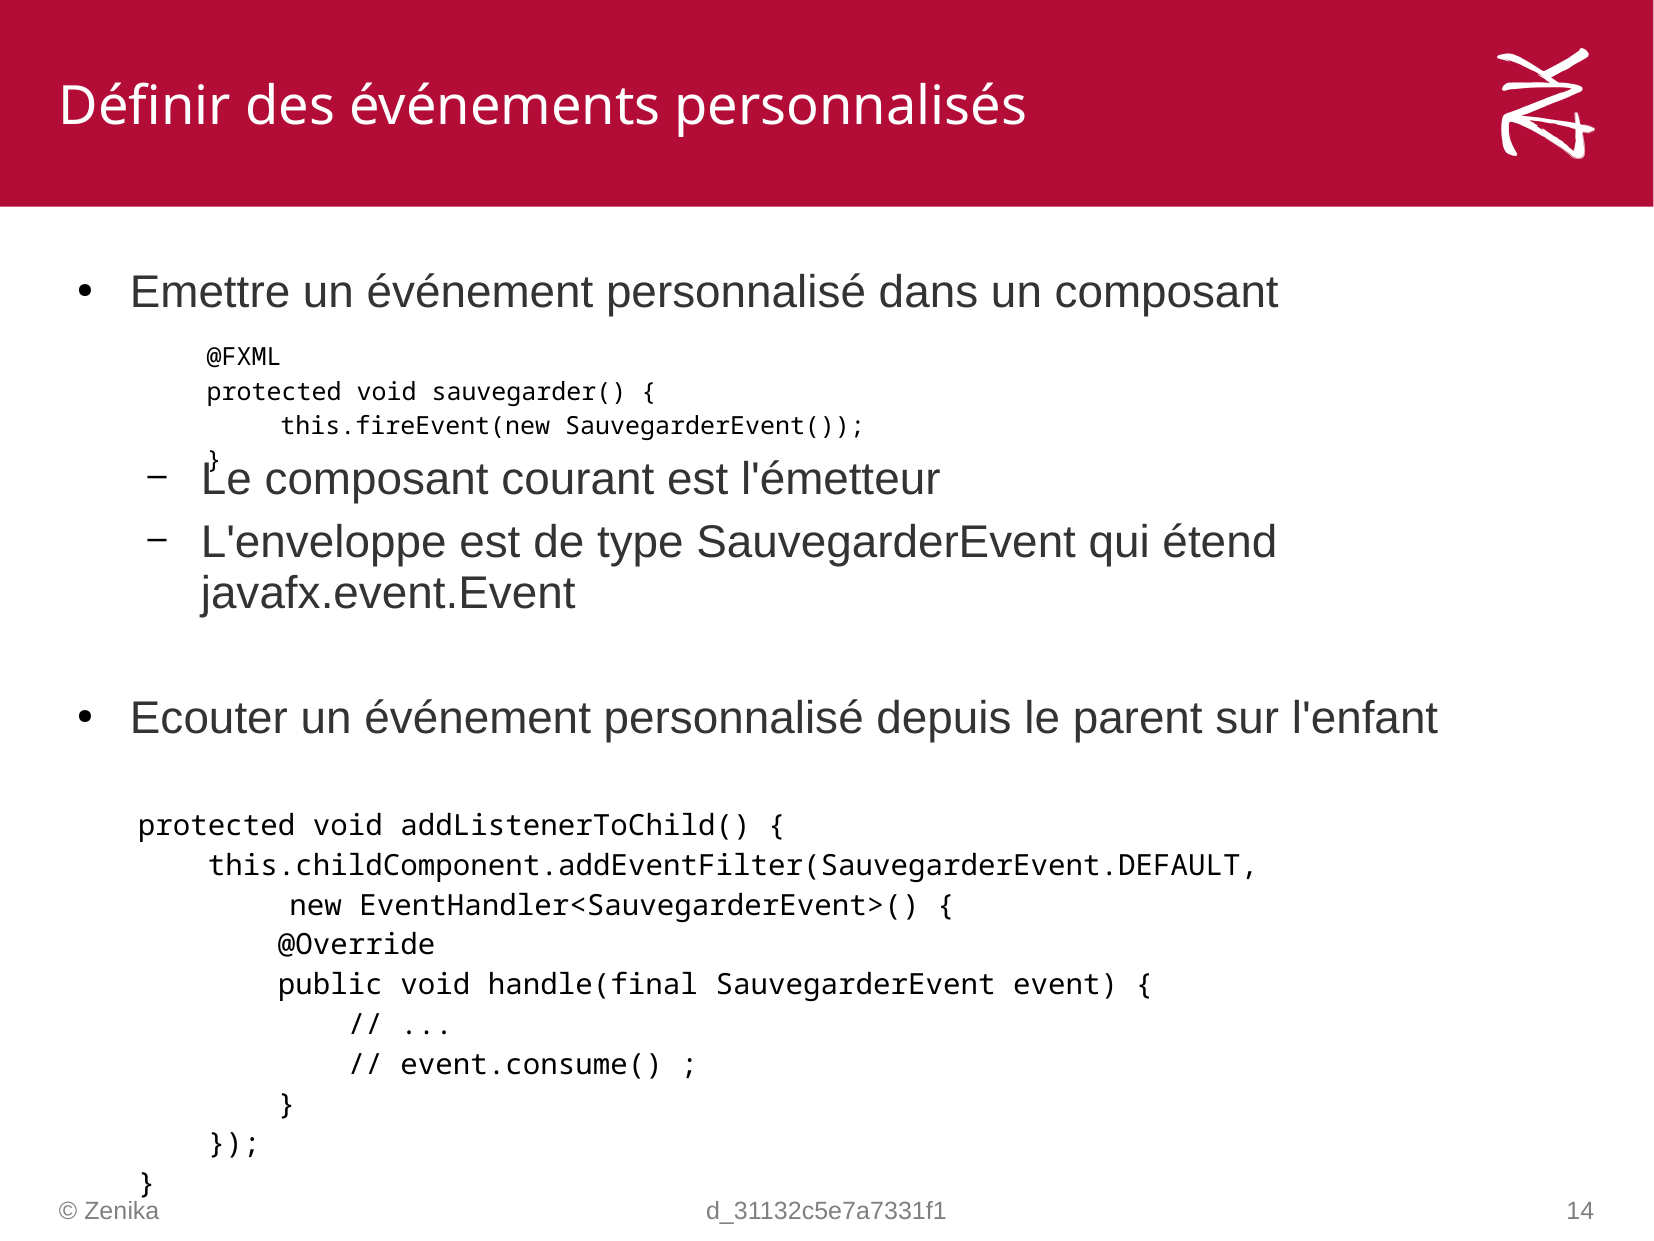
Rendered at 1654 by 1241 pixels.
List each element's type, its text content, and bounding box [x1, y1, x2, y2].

title Définir des événements personnalisés [59, 29, 1595, 178]
text_box protected void addListenerToChild() { this.childComponent.addEventFilter(SauvegarderEvent.DEFAULT, new EventHandler<SauvegarderEvent>() { @Override public void handle(final SauvegarderEvent event) { // ... // event.consume() ; } }); } [53, 797, 1625, 1117]
text_box @FXML protected void sauvegarder() { this.fireEvent(new SauvegarderEvent()); } [118, 326, 886, 457]
list Emettre un événement personnalisé dans un composant Le composant courant est l'émetteur L'enveloppe est de type SauvegarderEvent qui étend javafx.event.Event Ecouter un événement personnalisé depuis le parent sur l'enfant [59, 265, 1595, 797]
